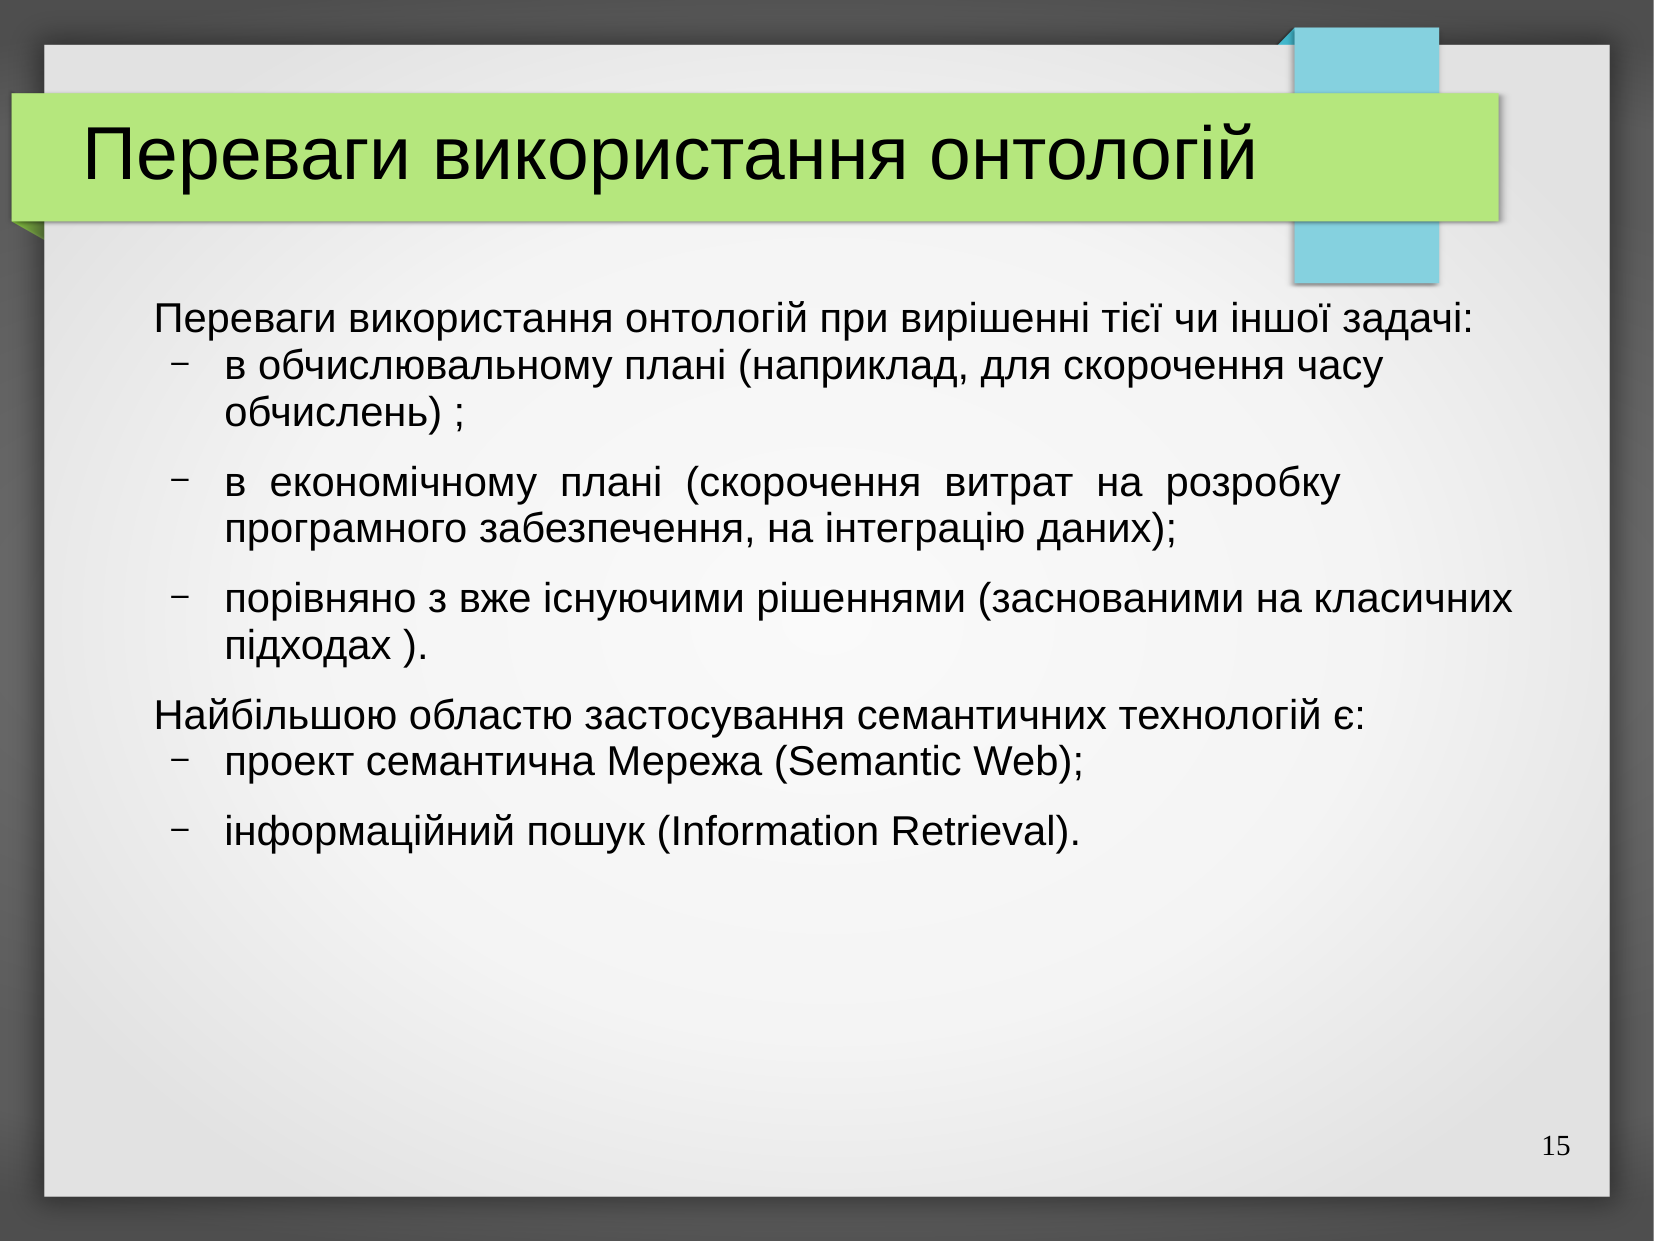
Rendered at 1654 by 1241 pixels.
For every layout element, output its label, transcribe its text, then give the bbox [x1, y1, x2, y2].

picture [0, 0, 1654, 1241]
title Переваги використання онтологій [82, 94, 1264, 213]
list Переваги використання онтологій при вирішенні тієї чи іншої задачі: в обчислювальному плані (наприклад, для скорочення часу обчислень) ; в економічному плані (скорочення витрат на розробку програмного забезпечення, на інтеграцію даних); порівняно з вже існуючими рішеннями (заснованими на класичних підходах ). Найбільшою областю застосування семантичних технологій є: проект семантична Мережа (Semantic Web); інформаційний пошук (Information Retrieval). [82, 295, 1571, 1015]
